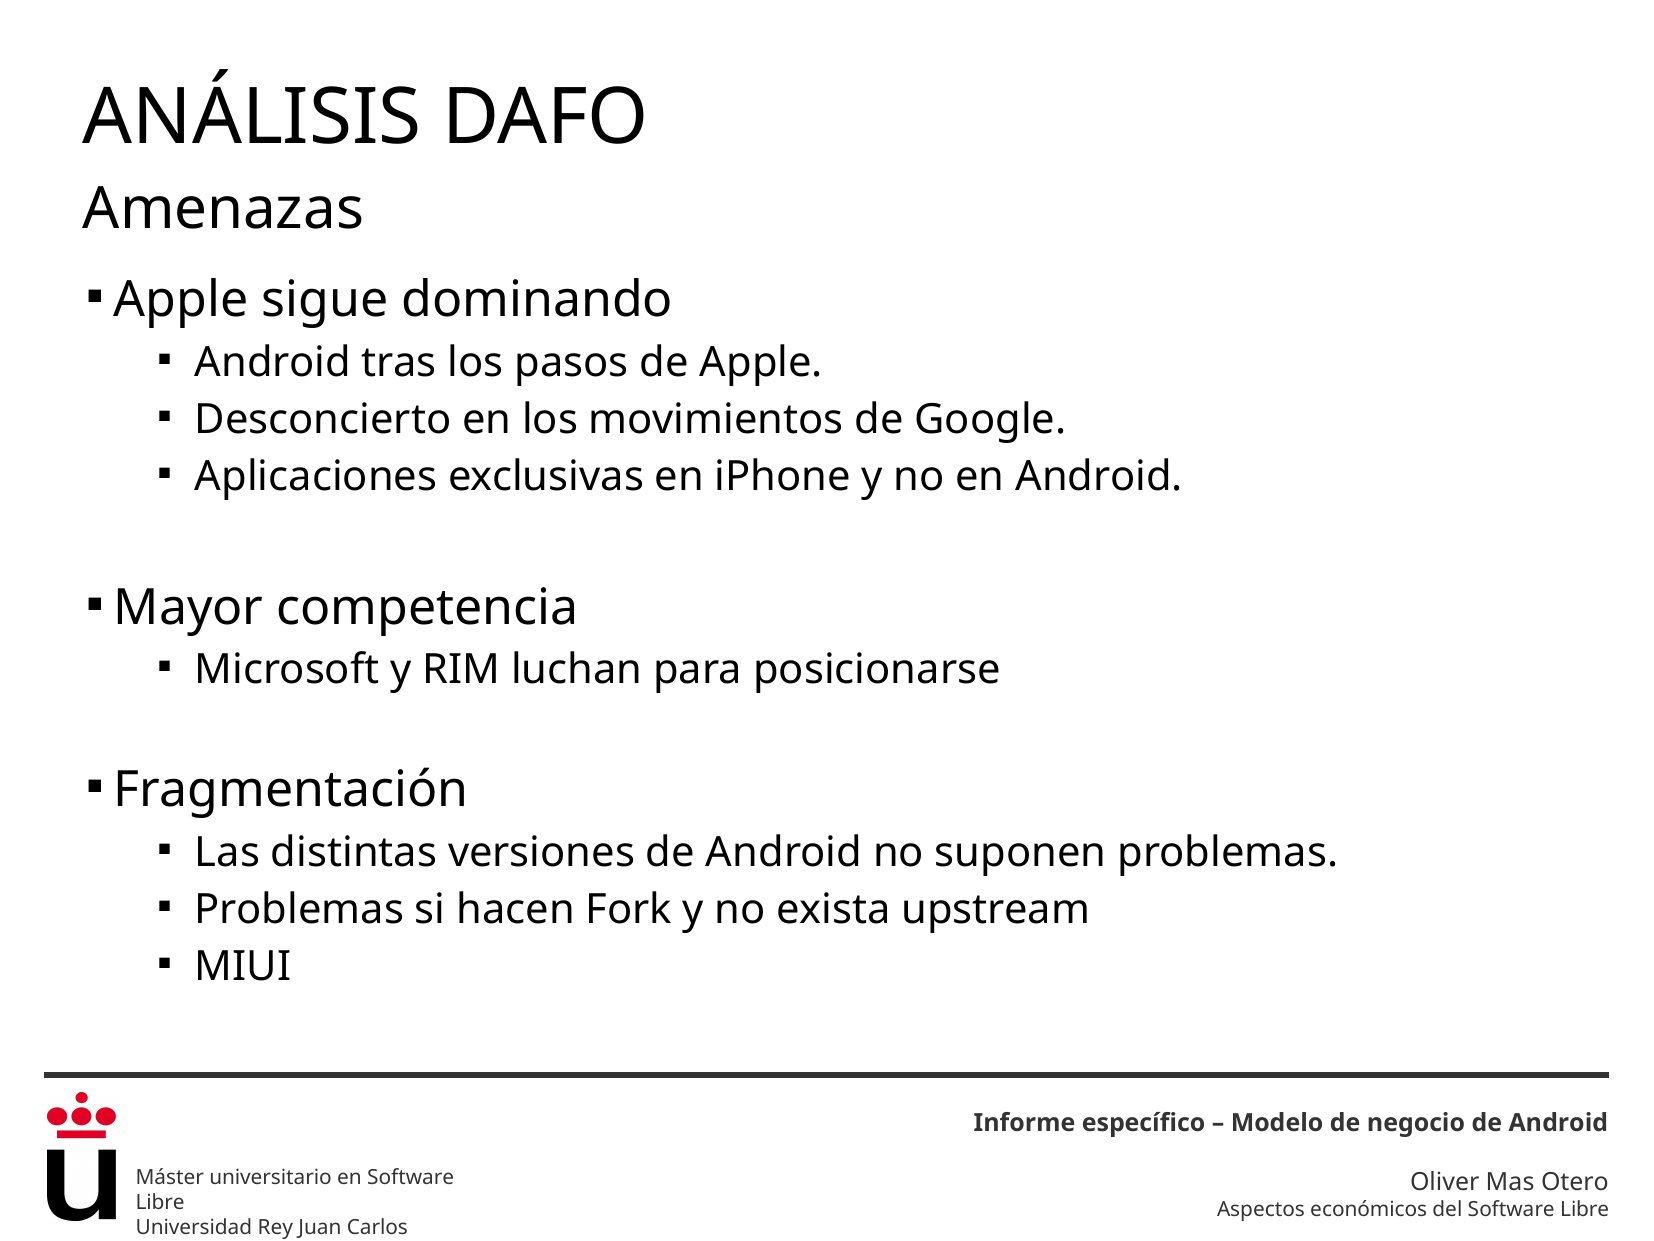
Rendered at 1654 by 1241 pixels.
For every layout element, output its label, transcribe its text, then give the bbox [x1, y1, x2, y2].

title ANÁLISIS DAFO Amenazas [82, 49, 1571, 257]
text_box Informe específico – Modelo de negocio de Android Oliver Mas Otero Aspectos económicos del Software Libre [885, 1098, 1625, 1229]
text_box Apple sigue dominando Android tras los pasos de Apple. Desconcierto en los movimientos de Google. Aplicaciones exclusivas en iPhone y no en Android. Mayor competencia Microsoft y RIM luchan para posicionarse Fragmentación Las distintas versiones de Android no suponen problemas. Problemas si hacen Fork y no exista upstream MIUI [88, 290, 1577, 1034]
picture [47, 1092, 119, 1228]
text_box Máster universitario en Software Libre Universidad Rey Juan Carlos [120, 1168, 514, 1234]
